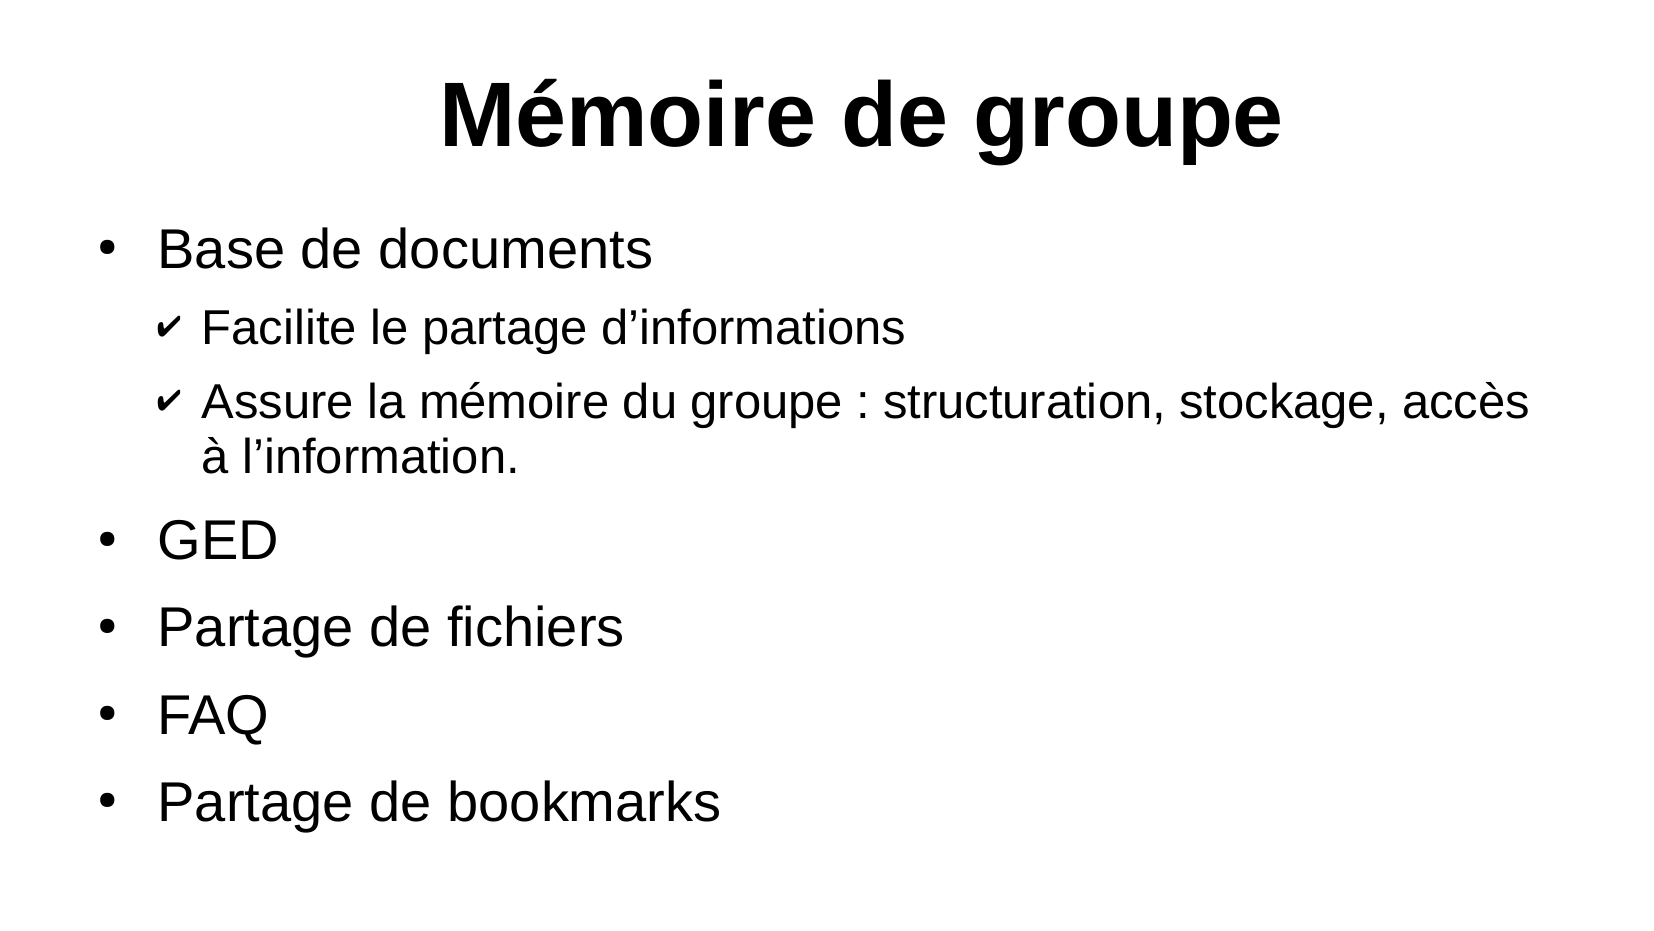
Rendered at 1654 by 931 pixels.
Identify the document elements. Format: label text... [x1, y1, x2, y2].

title Mémoire de groupe [82, 37, 1571, 193]
list Base de documents Facilite le partage d’informations Assure la mémoire du groupe : structuration, stockage, accès à l’information. GED Partage de fichiers FAQ Partage de bookmarks [82, 217, 1571, 839]
